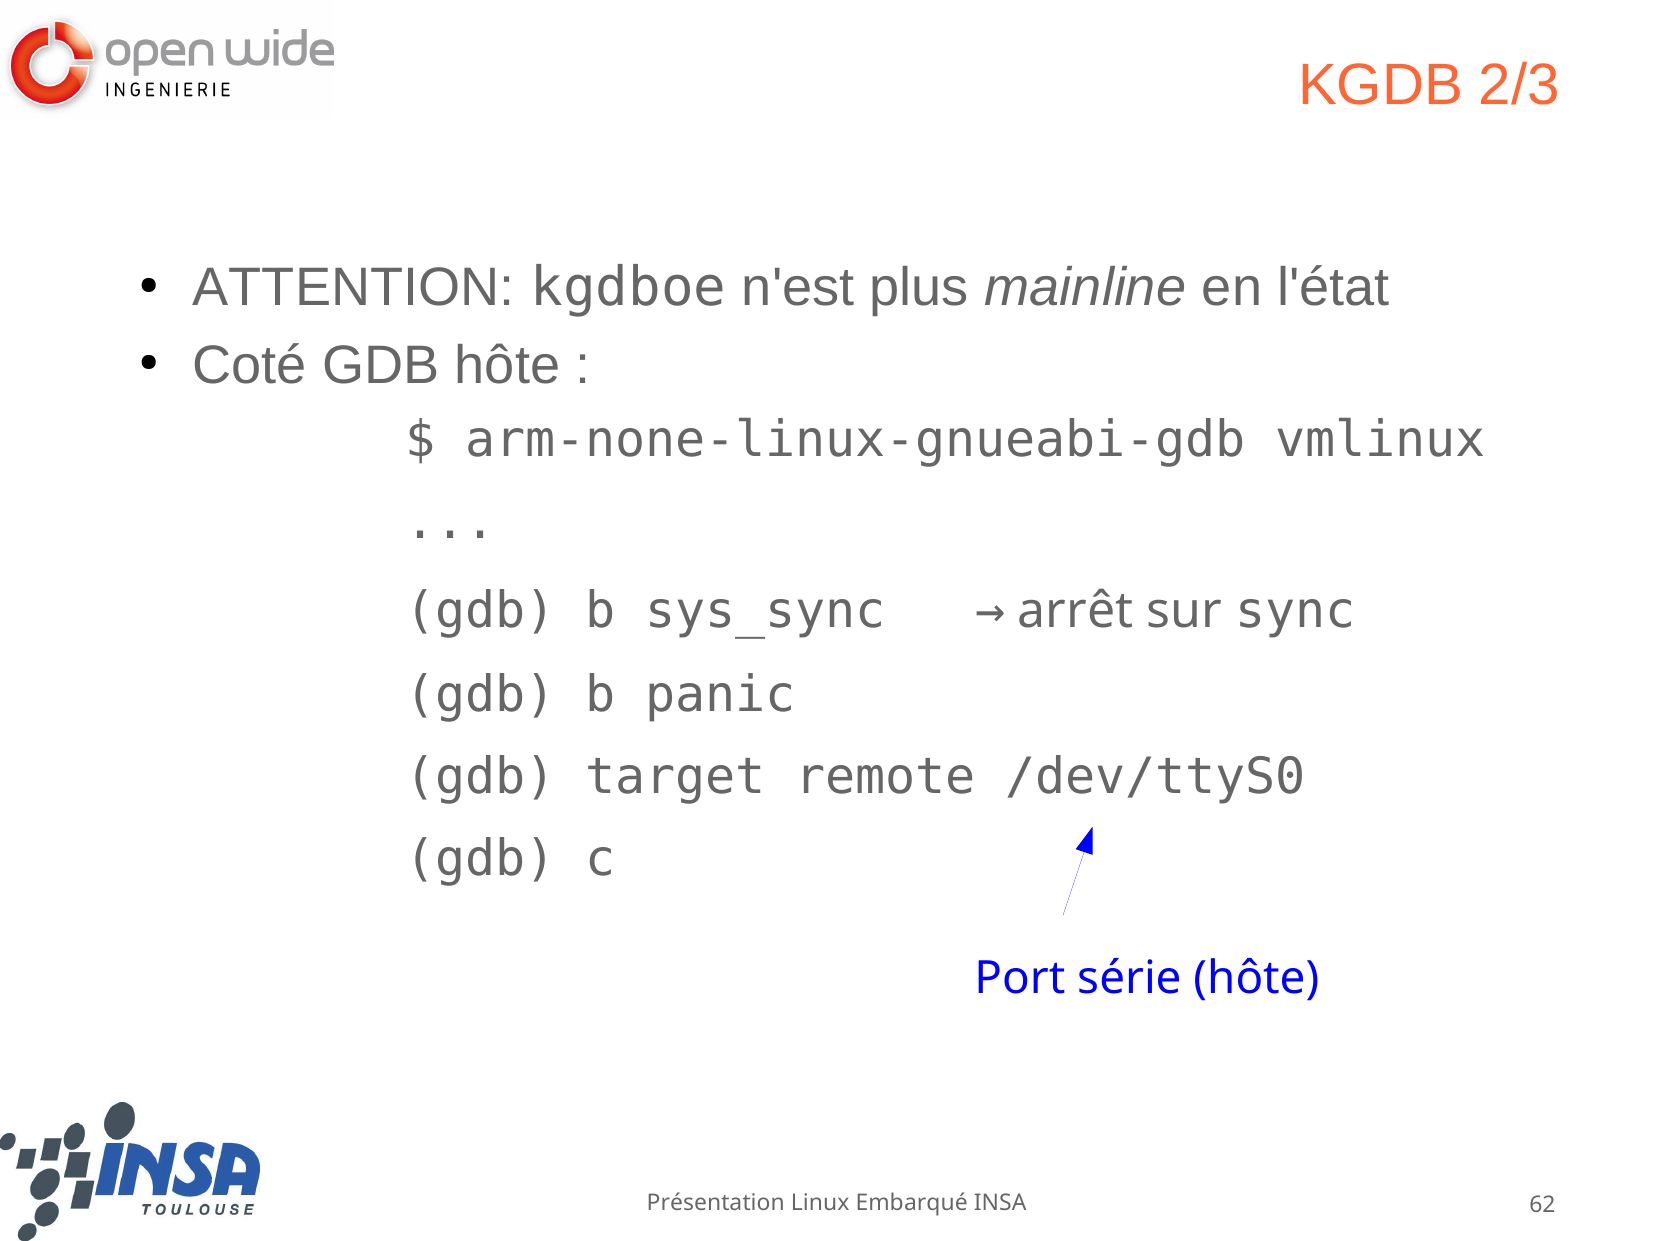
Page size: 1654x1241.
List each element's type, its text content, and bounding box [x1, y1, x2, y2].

list ATTENTION: kgdboe n'est plus mainline en l'état Coté GDB hôte : $ arm-none-linux-gnueabi-gdb vmlinux ... (gdb) b sys_sync → arrêt sur sync (gdb) b panic (gdb) target remote /dev/ttyS0 (gdb) c [121, 255, 1534, 1127]
title KGDB 2/3 [602, 12, 1561, 157]
text_box Port série (hôte) [974, 944, 1345, 999]
picture [0, 0, 334, 119]
picture [0, 1102, 260, 1241]
